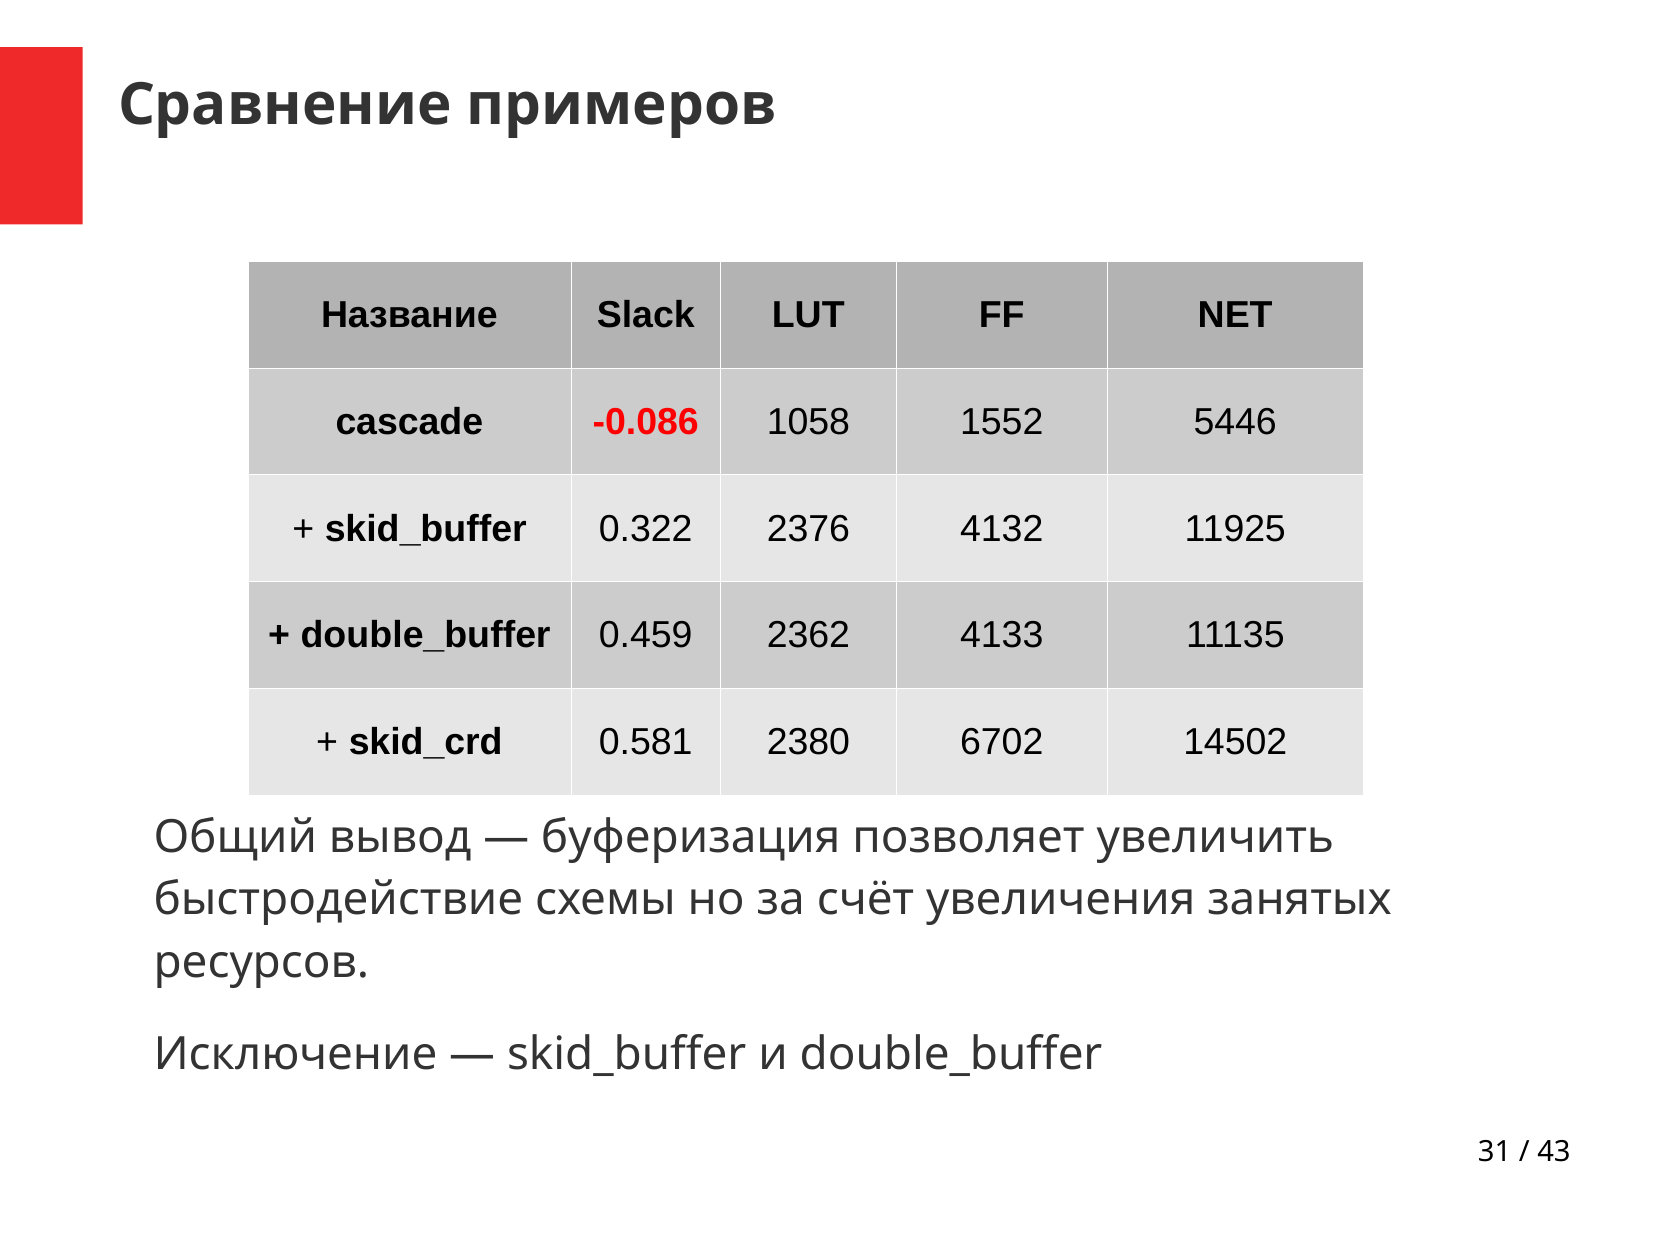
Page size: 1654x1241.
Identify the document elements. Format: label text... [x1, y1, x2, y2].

table_cell 0.322 [572, 475, 720, 581]
table_cell 14502 [1108, 689, 1363, 795]
table_header NET [1108, 262, 1363, 368]
table_cell 5446 [1108, 369, 1363, 474]
table_header Slack [572, 262, 720, 368]
table_cell 4133 [897, 582, 1107, 688]
table_cell -0.086 [572, 369, 720, 474]
table_cell 6702 [897, 689, 1107, 795]
table_header FF [897, 262, 1107, 368]
table_cell 11925 [1108, 475, 1363, 581]
table_cell 2362 [721, 582, 896, 688]
table_cell 4132 [897, 475, 1107, 581]
table_cell + double_buffer [249, 582, 571, 688]
table_cell 2376 [721, 475, 896, 581]
table_cell cascade [249, 369, 571, 474]
table_cell 11135 [1108, 582, 1363, 688]
table_cell 1058 [721, 369, 896, 474]
table_cell 1552 [897, 369, 1107, 474]
table_header LUT [721, 262, 896, 368]
table_cell 0.459 [572, 582, 720, 688]
table_cell 0.581 [572, 689, 720, 795]
table_cell + skid_crd [249, 689, 571, 795]
list Общий вывод — буферизация позволяет увеличить быстродействие схемы но за счёт увеличения занятых ресурсов. Исключение — skid_buffer и double_buffer [82, 803, 1595, 1205]
title Сравнение примеров [118, 49, 1571, 154]
table_header Название [249, 262, 571, 368]
table_cell + skid_buffer [249, 475, 571, 581]
table_cell 2380 [721, 689, 896, 795]
